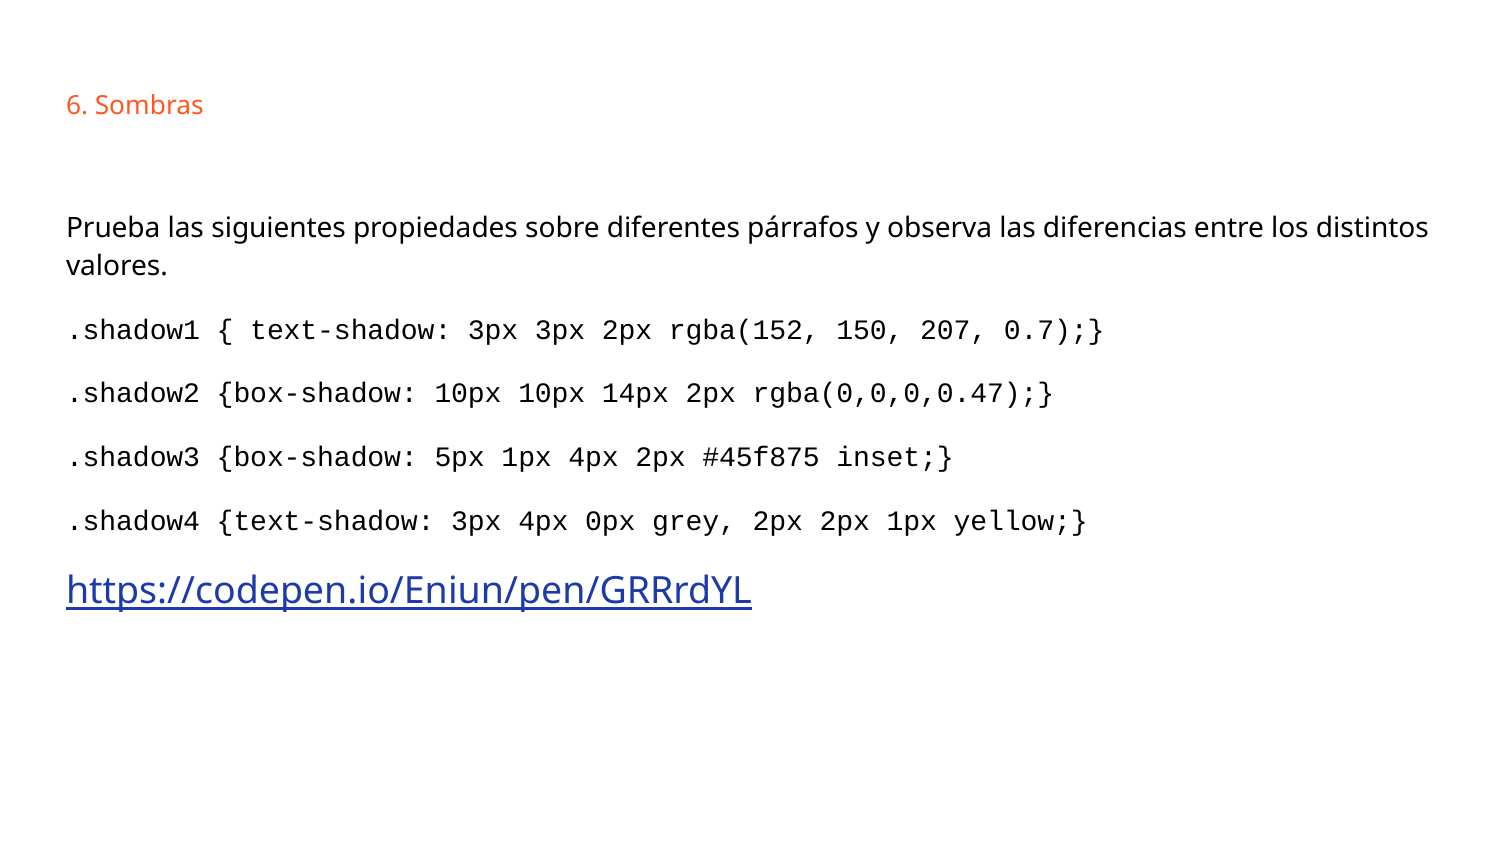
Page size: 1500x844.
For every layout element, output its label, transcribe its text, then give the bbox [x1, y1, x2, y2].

title 6. Sombras [51, 72, 1449, 167]
list Prueba las siguientes propiedades sobre diferentes párrafos y observa las diferencias entre los distintos valores. .shadow1 { text-shadow: 3px 3px 2px rgba(152, 150, 207, 0.7);} .shadow2 {box-shadow: 10px 10px 14px 2px rgba(0,0,0,0.47);} .shadow3 {box-shadow: 5px 1px 4px 2px #45f875 inset;} .shadow4 {text-shadow: 3px 4px 0px grey, 2px 2px 1px yellow;} https://codepen.io/Eniun/pen/GRRrdYL [51, 189, 1449, 750]
